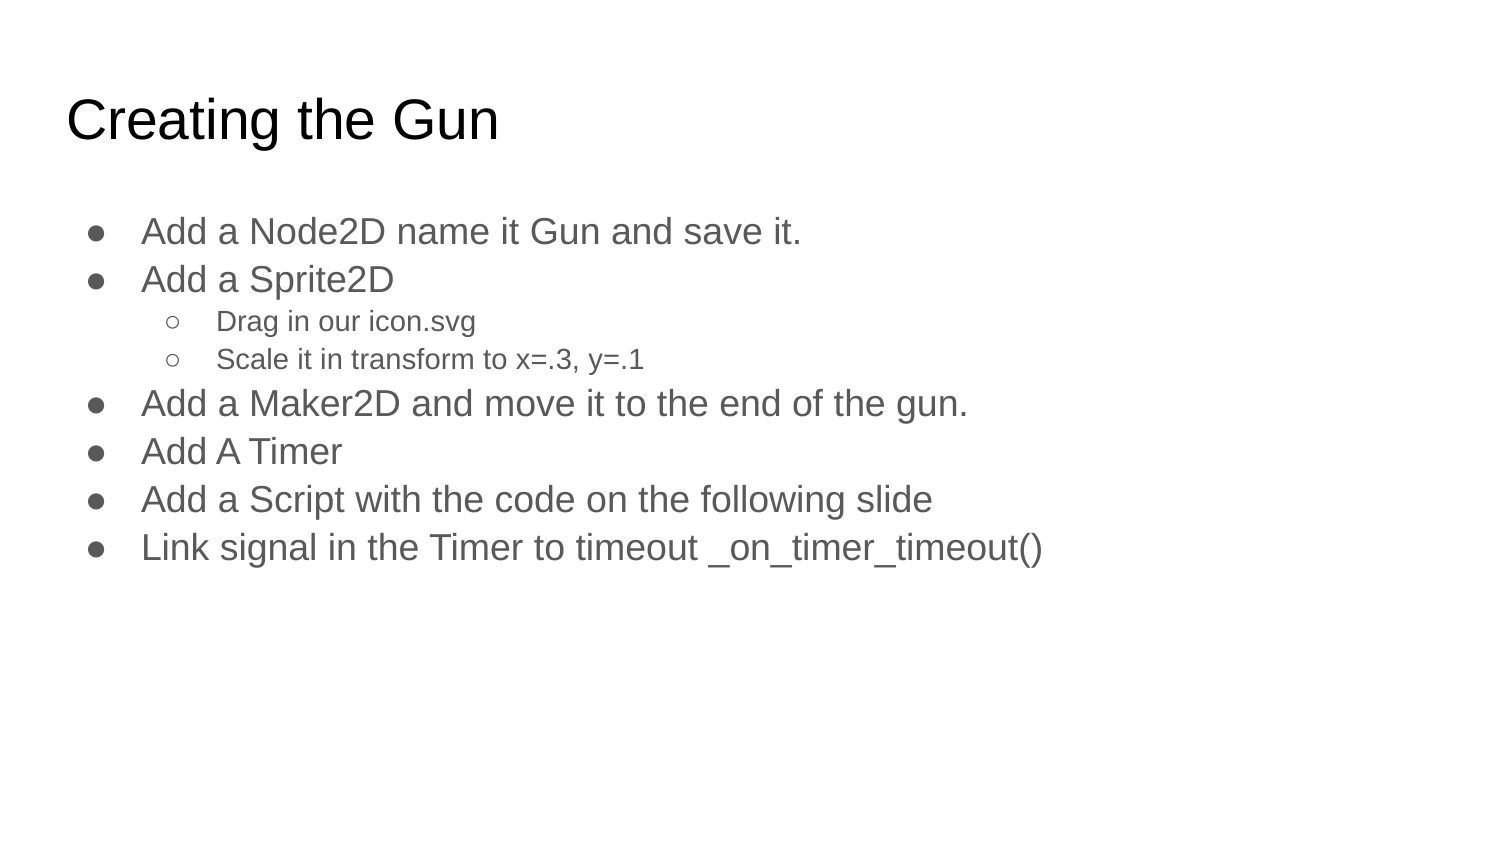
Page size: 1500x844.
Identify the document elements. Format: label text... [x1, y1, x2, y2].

title Creating the Gun [51, 72, 1449, 167]
list Add a Node2D name it Gun and save it. Add a Sprite2D Drag in our icon.svg Scale it in transform to x=.3, y=.1 Add a Maker2D and move it to the end of the gun. Add A Timer Add a Script with the code on the following slide Link signal in the Timer to timeout _on_timer_timeout() [51, 189, 1449, 750]
